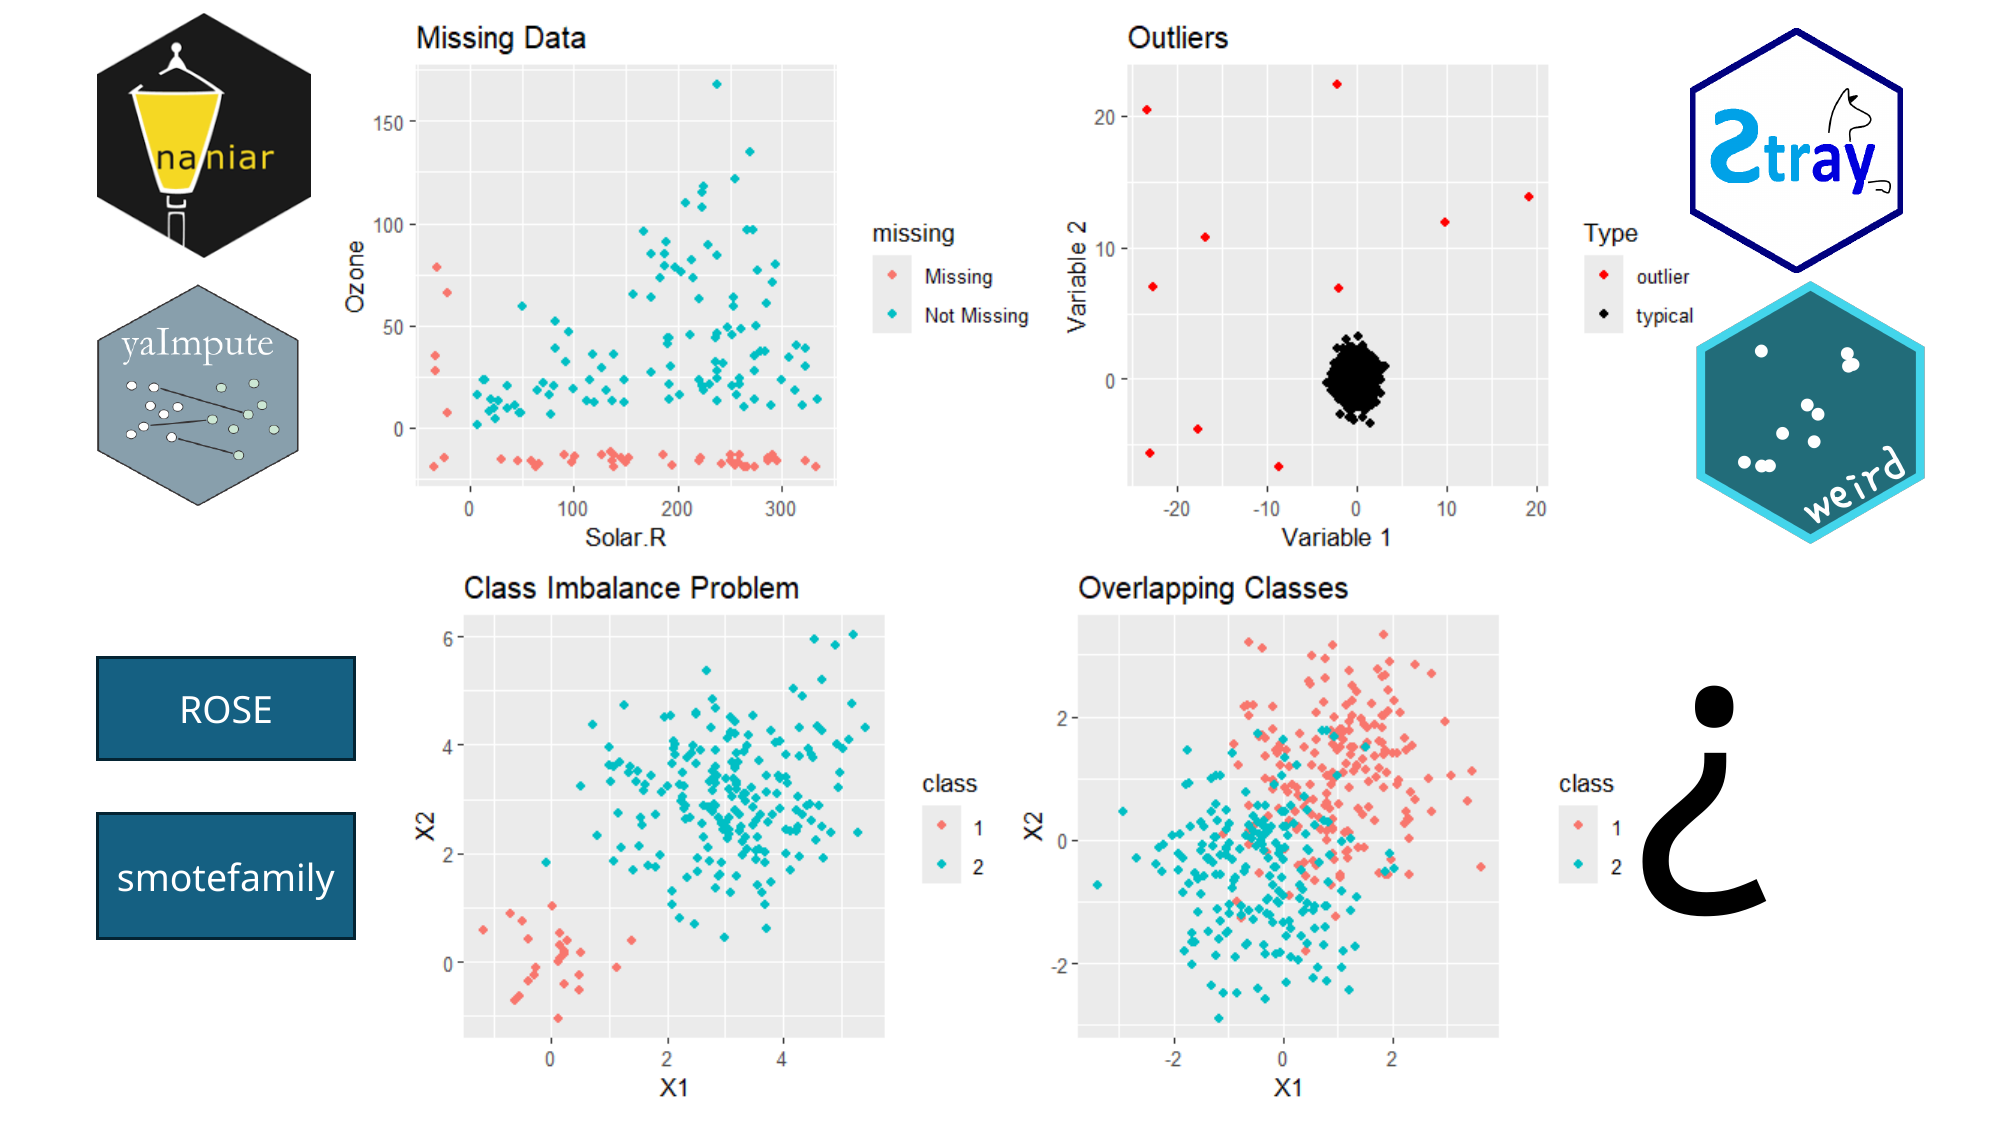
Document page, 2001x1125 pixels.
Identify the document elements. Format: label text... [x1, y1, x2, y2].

text_box ? [1708, 616, 1786, 1011]
text_box smotefamily [98, 814, 354, 938]
text_box ROSE [98, 657, 354, 759]
picture [33, 0, 1992, 1125]
